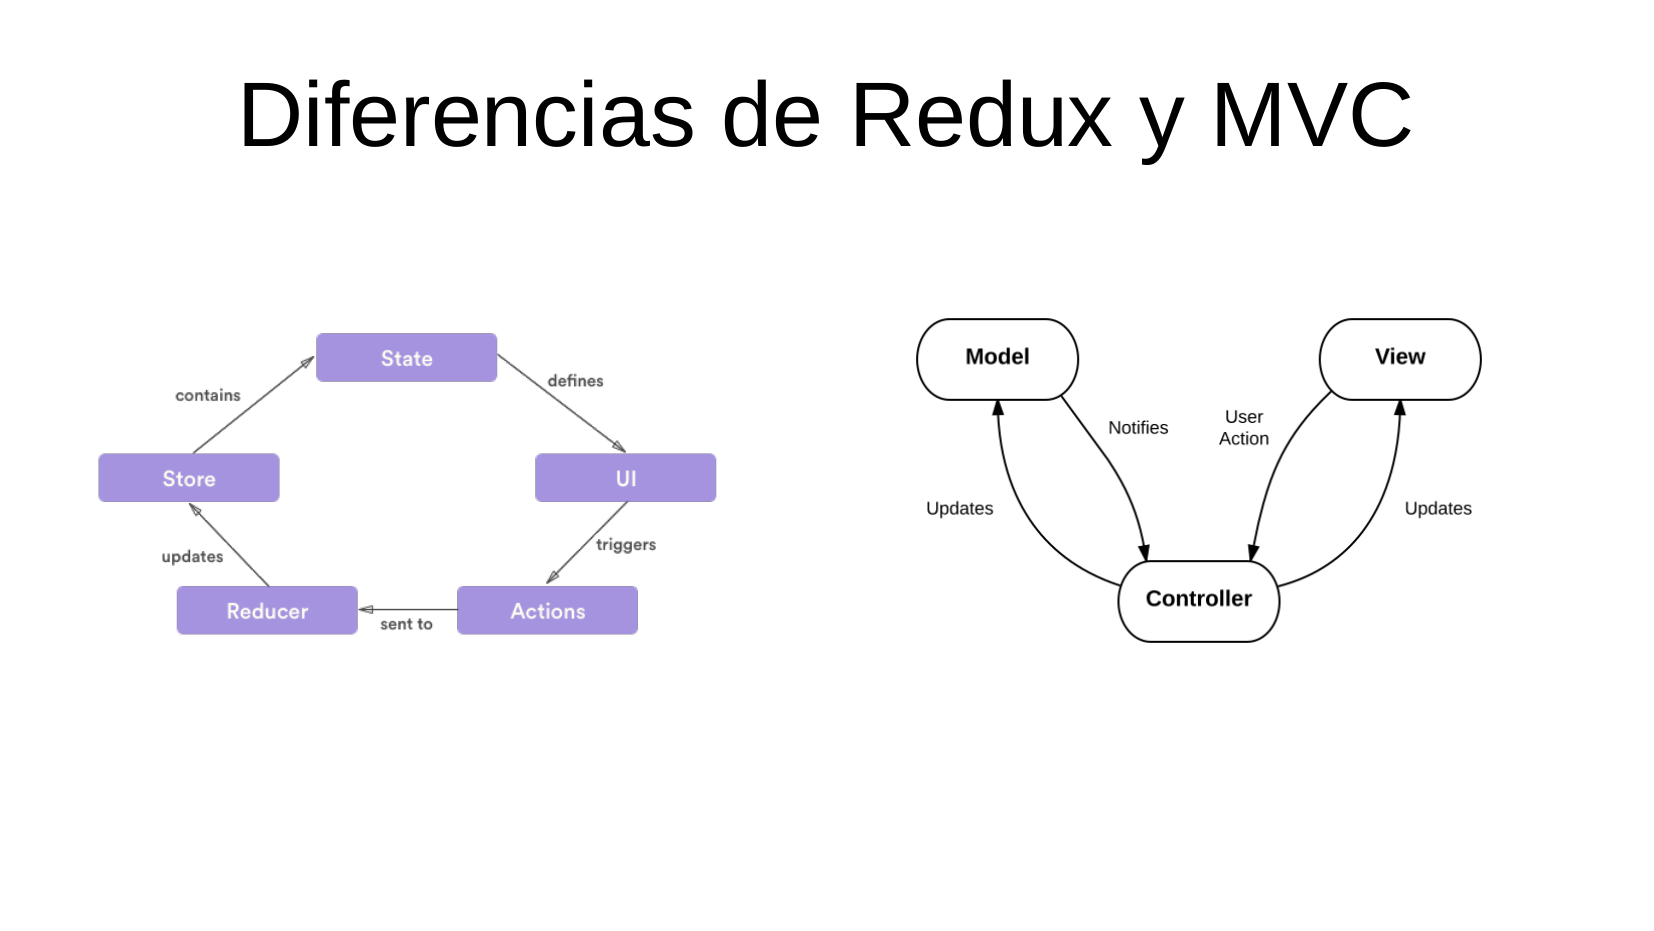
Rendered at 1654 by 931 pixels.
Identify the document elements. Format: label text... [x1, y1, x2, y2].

picture [897, 299, 1501, 662]
title Diferencias de Redux y MVC [82, 37, 1571, 193]
picture [82, 307, 733, 662]
